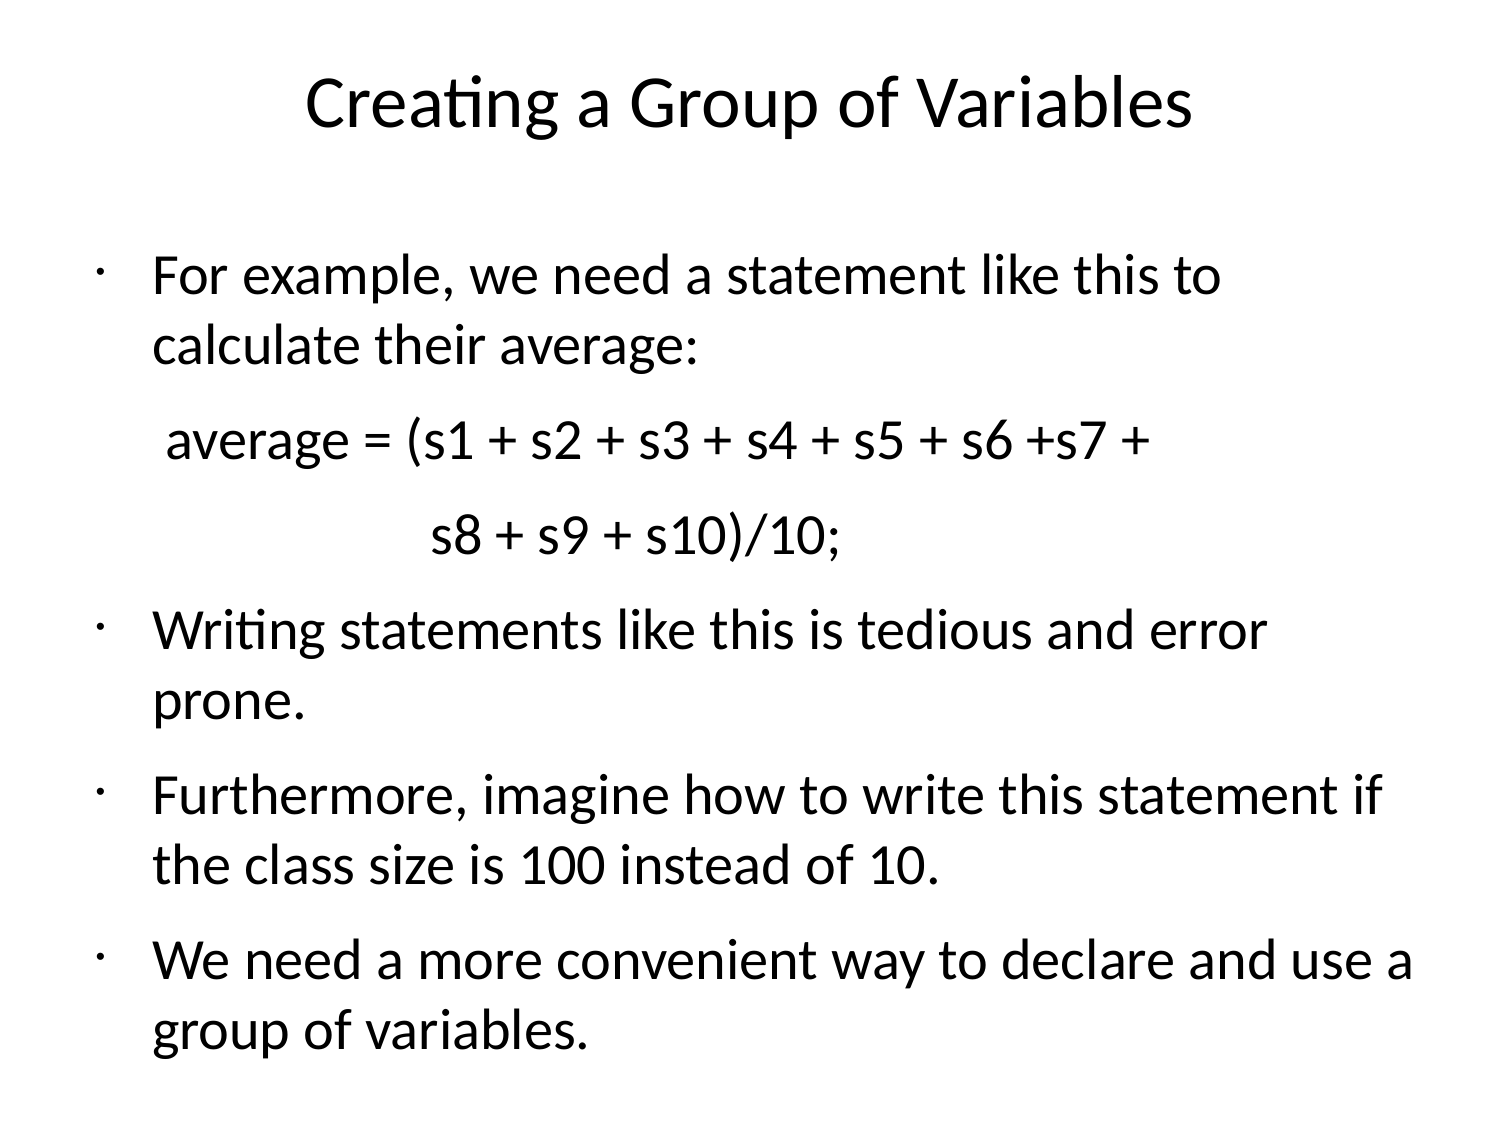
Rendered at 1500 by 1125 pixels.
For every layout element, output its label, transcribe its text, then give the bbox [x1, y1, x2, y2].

title Creating a Group of Variables [75, 45, 1425, 233]
list For example, we need a statement like this to calculate their average: average = (s1 + s2 + s3 + s4 + s5 + s6 +s7 + s8 + s9 + s10)/10; Writing statements like this is tedious and error prone. Furthermore, imagine how to write this statement if the class size is 100 instead of 10. We need a more convenient way to declare and use a group of variables. [80, 228, 1431, 972]
